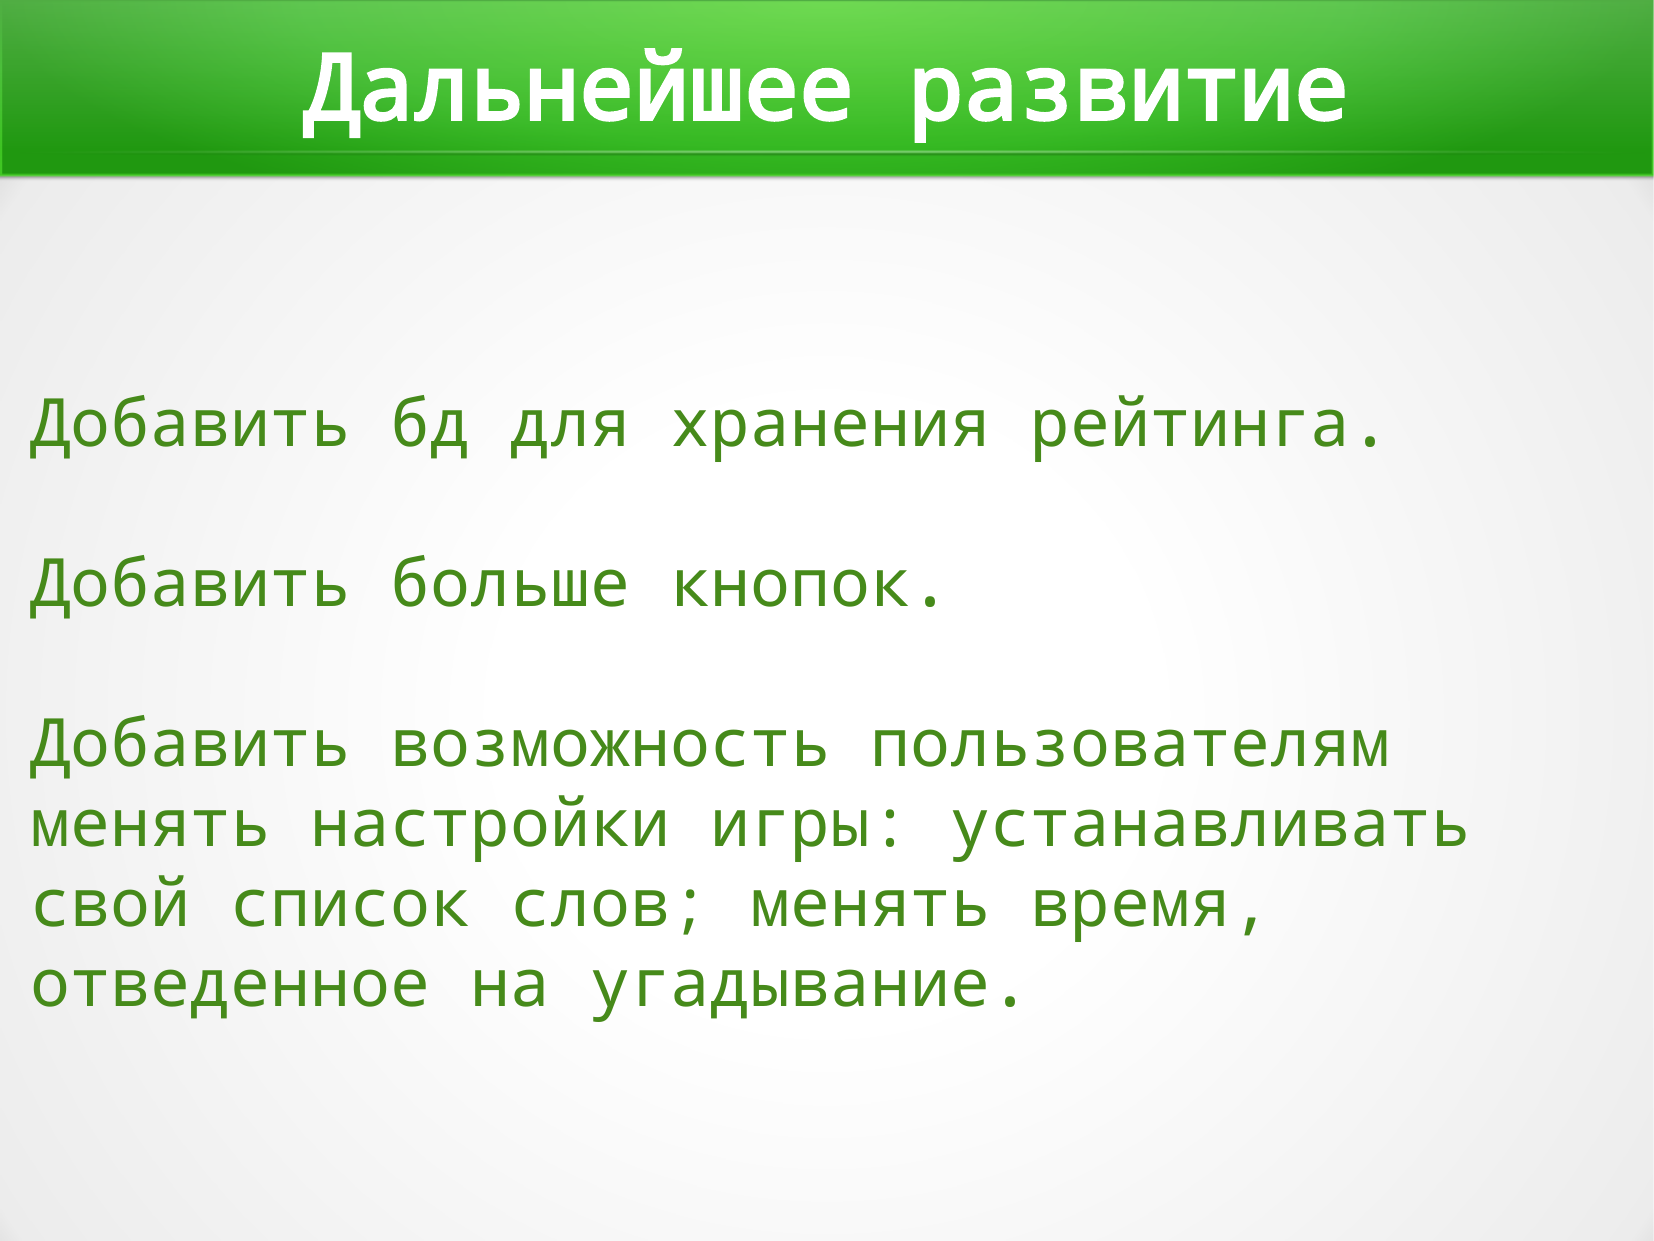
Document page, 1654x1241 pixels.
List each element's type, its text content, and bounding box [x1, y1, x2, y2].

title Дальнейшее развитие [82, 11, 1571, 154]
title Добавить бд для хранения рейтинга. Добавить больше кнопок. Добавить возможность пользователям менять настройки игры: устанавливать свой список слов; менять время, отведенное на угадывание. [30, 289, 1636, 1111]
